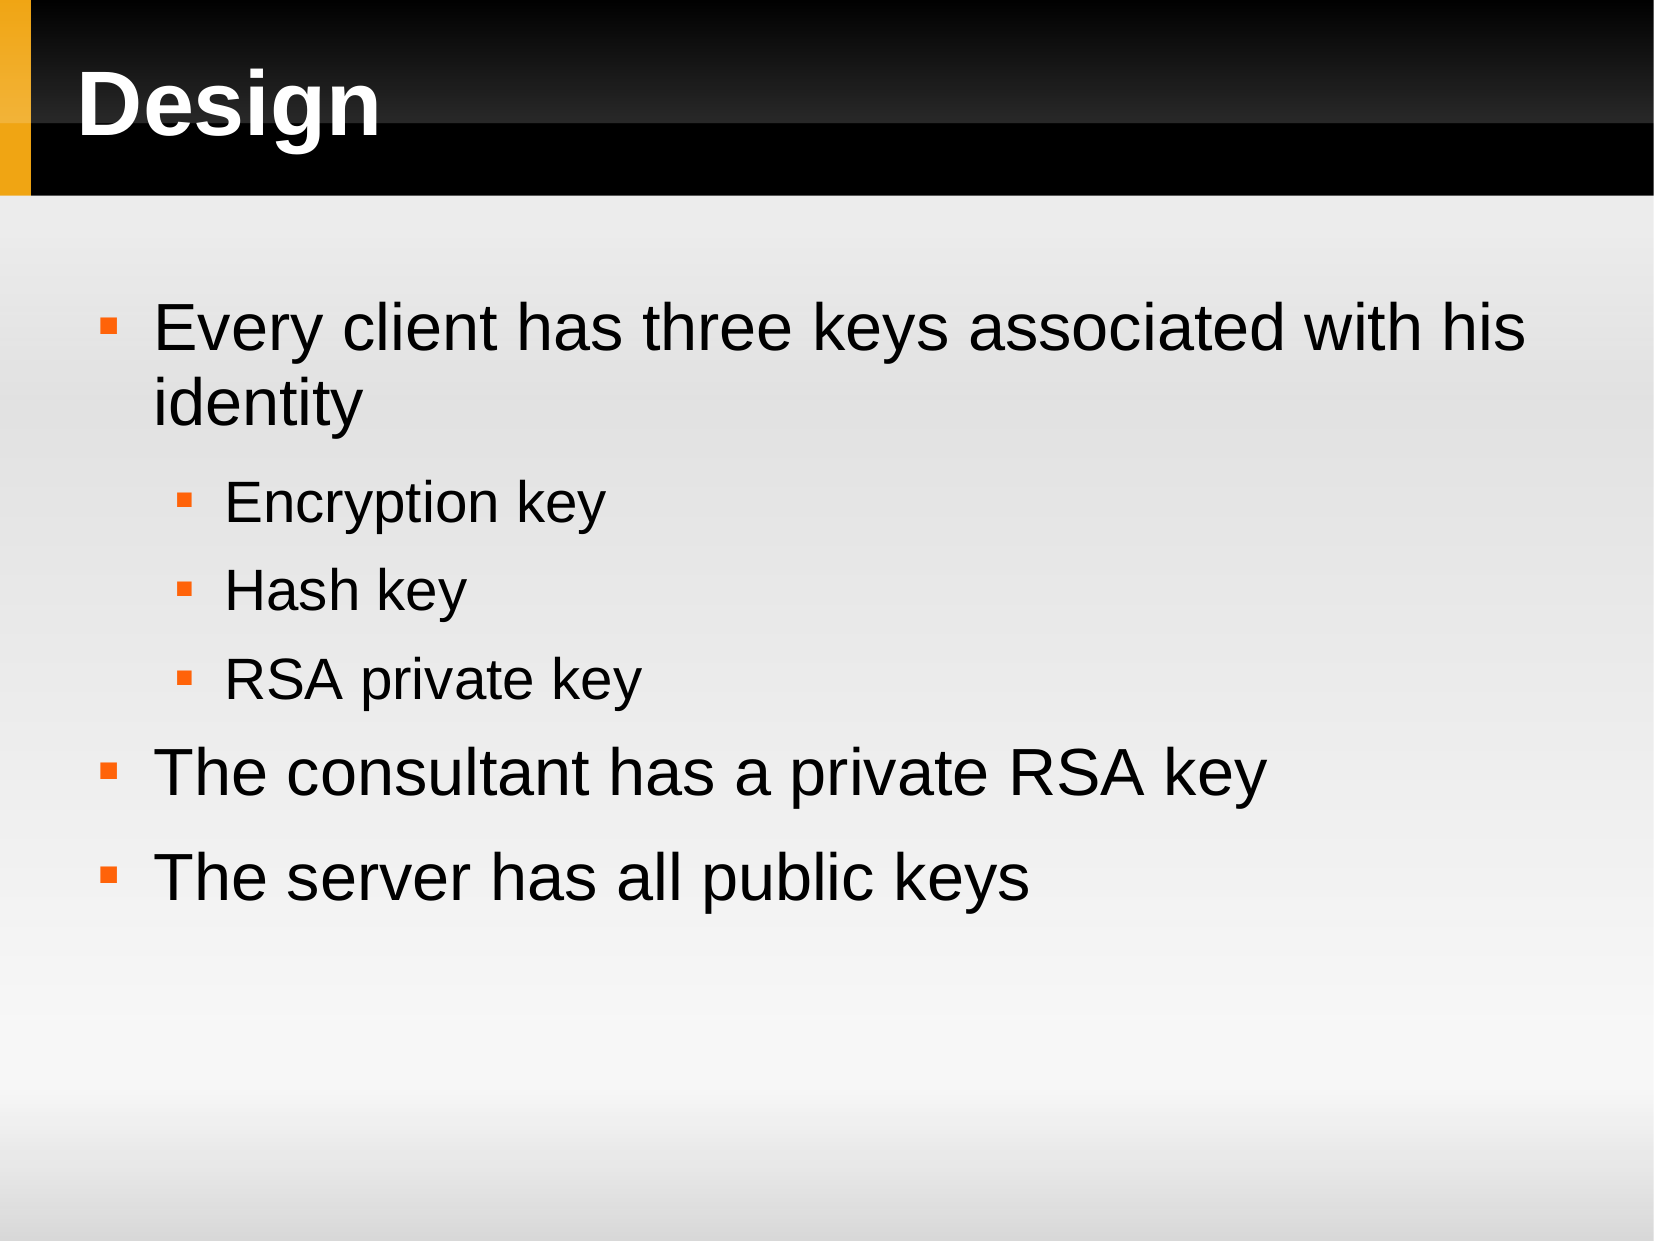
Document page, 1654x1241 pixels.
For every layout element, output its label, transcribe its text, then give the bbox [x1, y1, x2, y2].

list Every client has three keys associated with his identity Encryption key Hash key RSA private key The consultant has a private RSA key The server has all public keys [82, 290, 1571, 1109]
title Design [76, 0, 1565, 208]
picture [0, 0, 1654, 1241]
